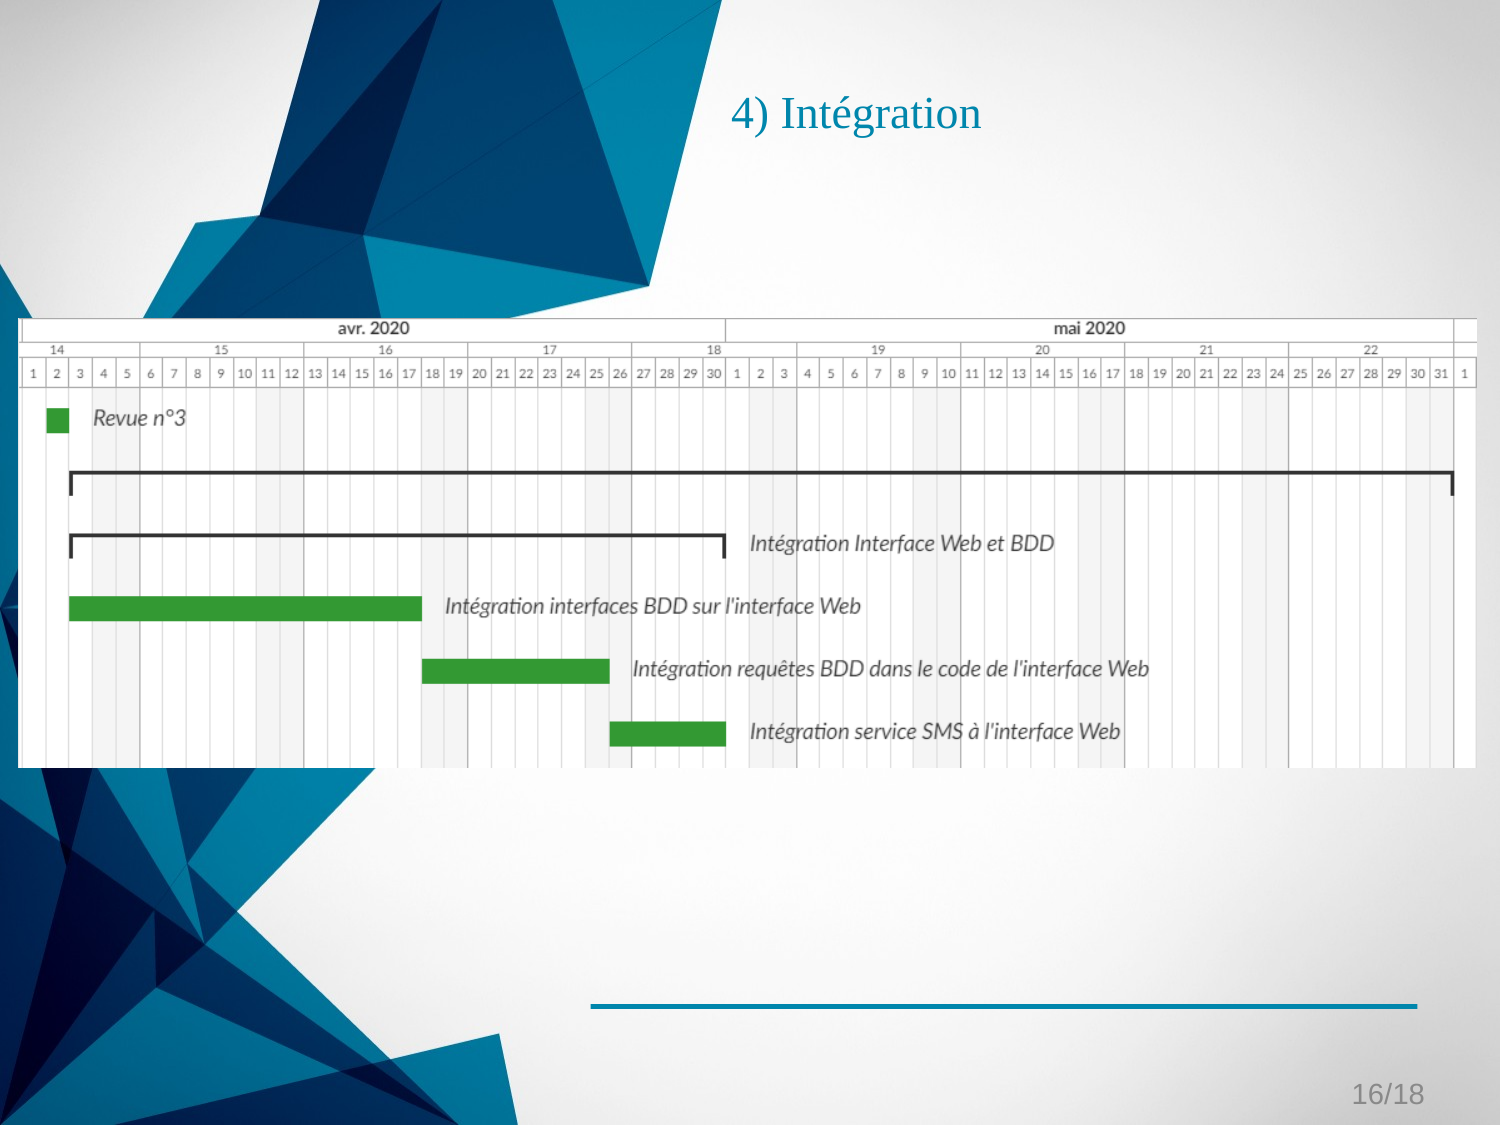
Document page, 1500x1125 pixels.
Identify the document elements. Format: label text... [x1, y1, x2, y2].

picture [0, 0, 1500, 1125]
title 4) Intégration [265, 18, 983, 207]
